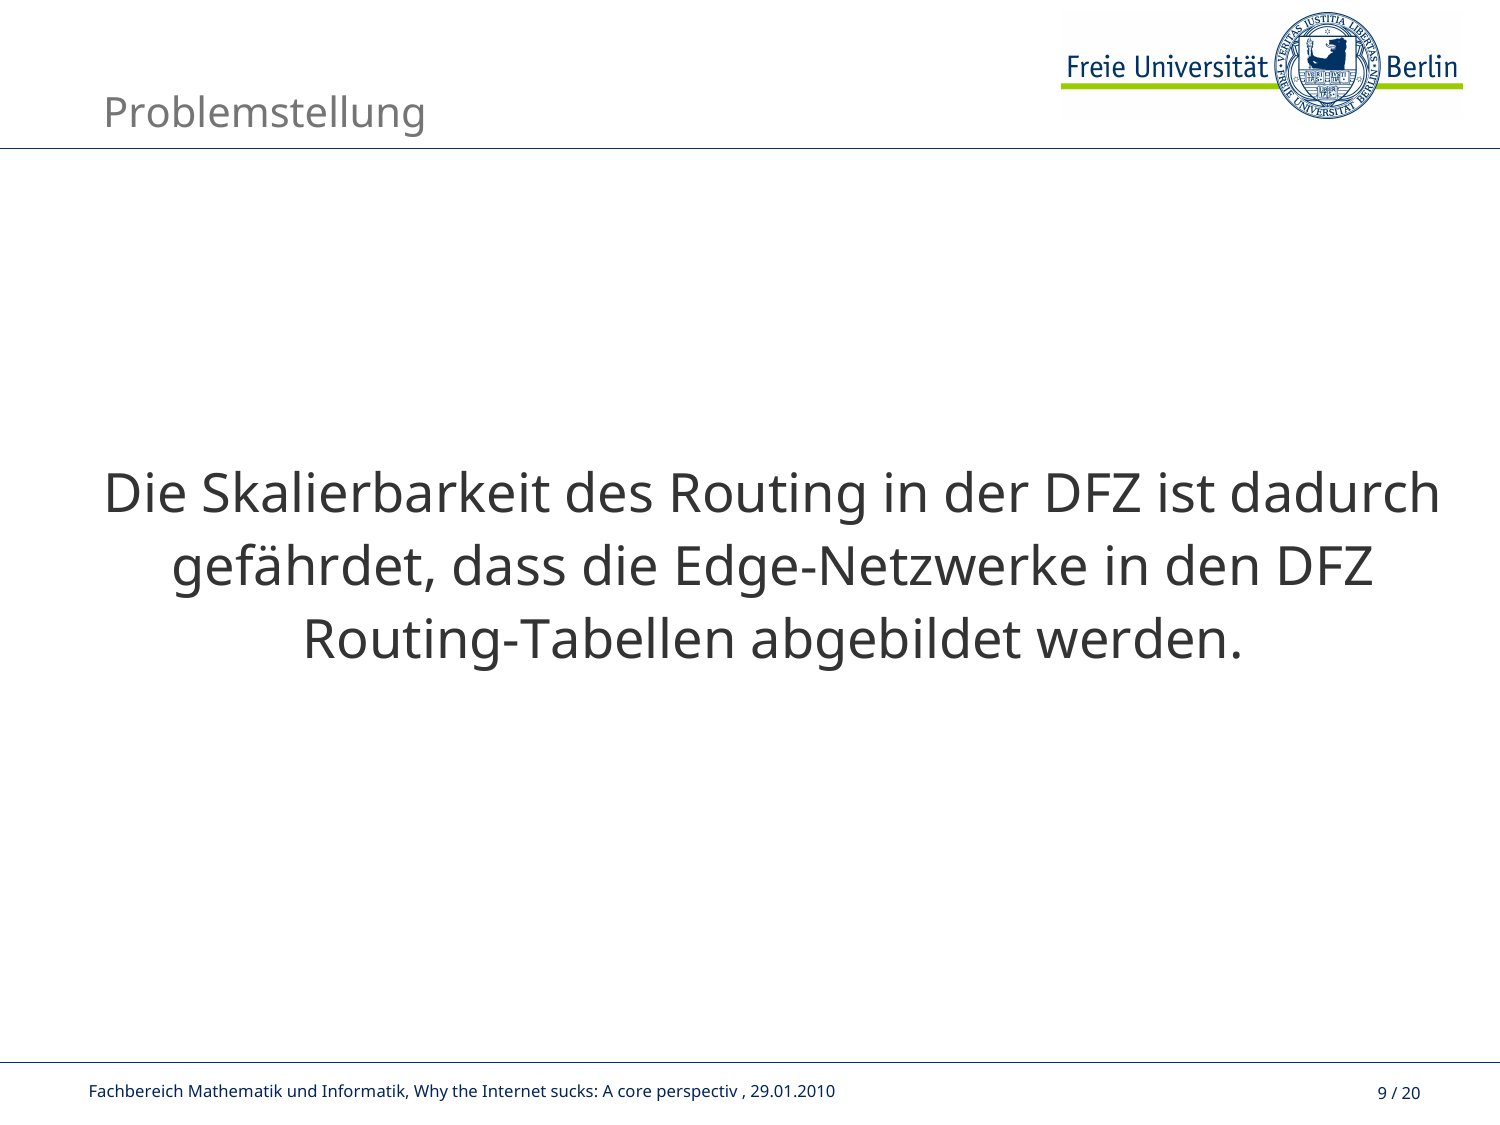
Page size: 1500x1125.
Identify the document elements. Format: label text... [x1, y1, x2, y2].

title Problemstellung [88, 79, 1275, 150]
picture [1061, 12, 1463, 119]
subtitle Die Skalierbarkeit des Routing in der DFZ ist dadurch gefährdet, dass die Edge-Netzwerke in den DFZ Routing-Tabellen abgebildet werden. [88, 196, 1459, 924]
